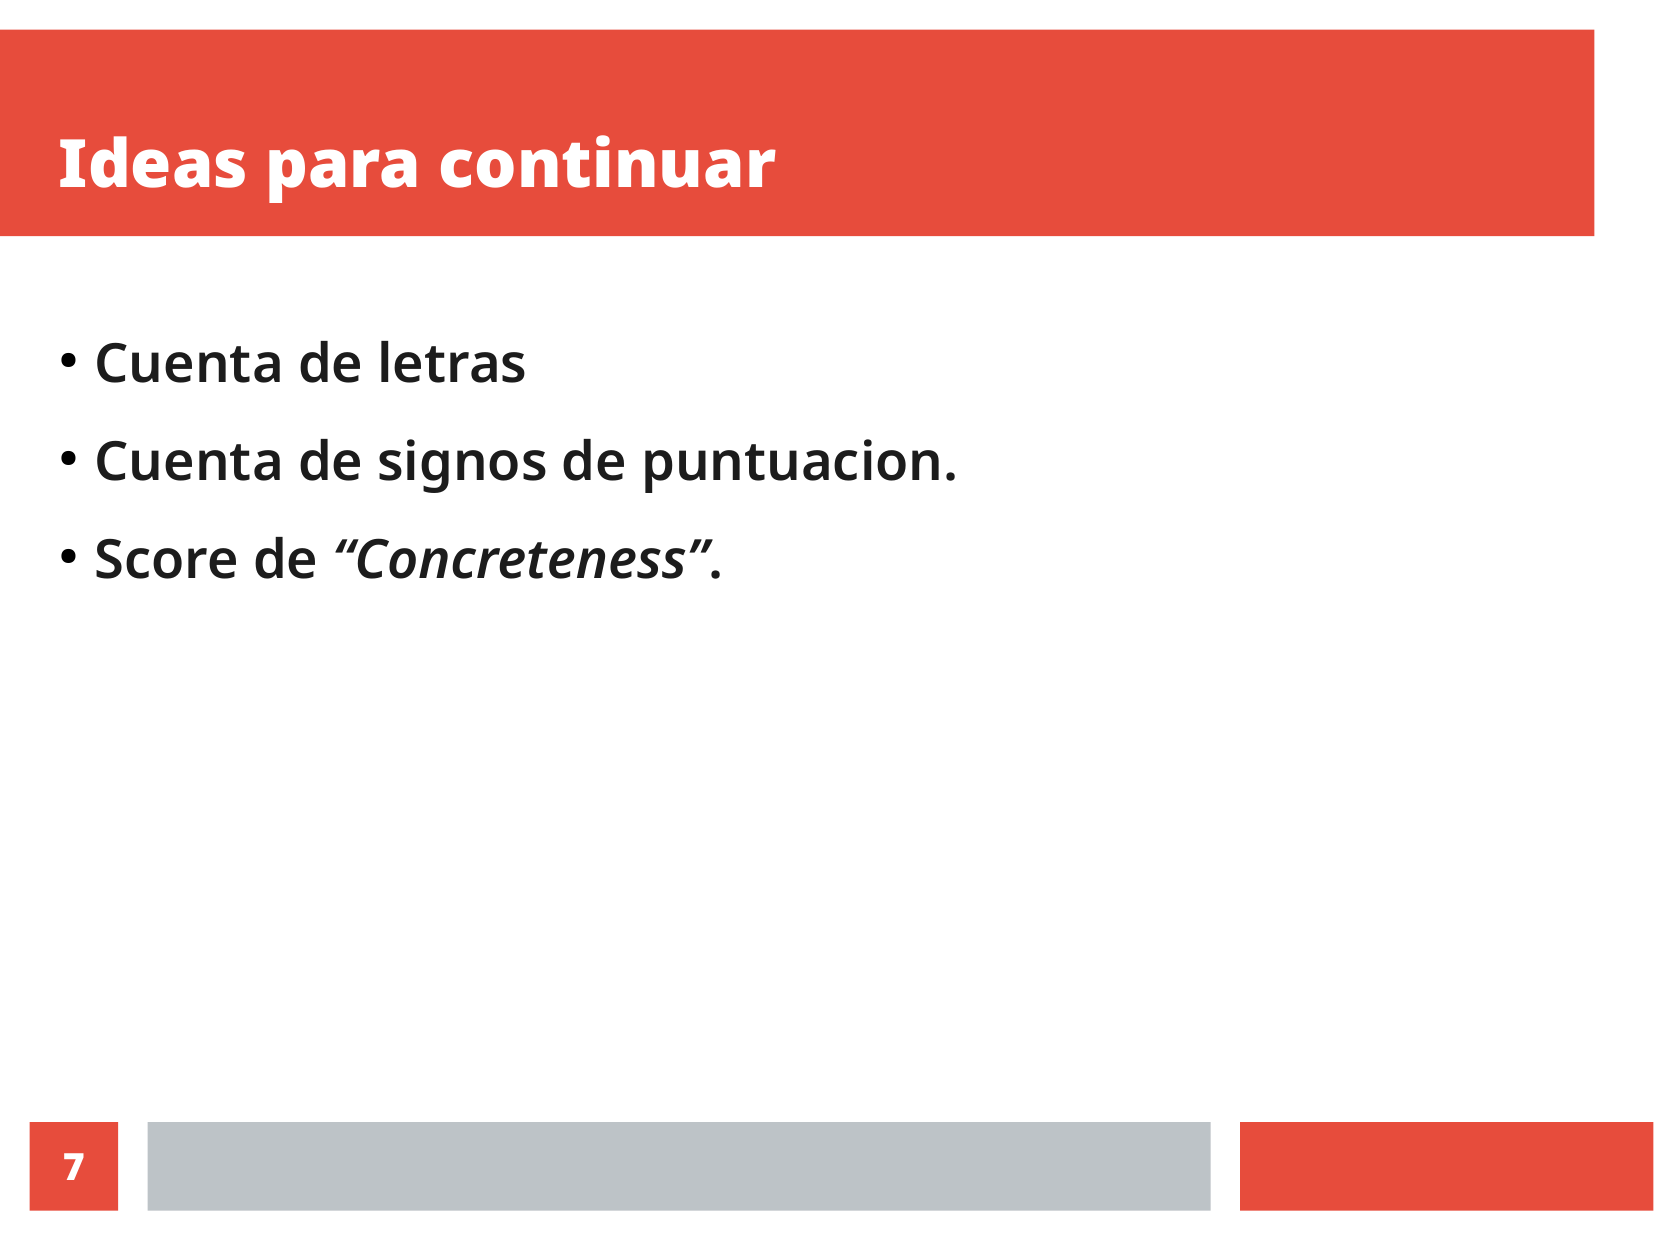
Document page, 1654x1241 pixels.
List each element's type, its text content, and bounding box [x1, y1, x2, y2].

title Ideas para continuar [59, 59, 1595, 207]
list Cuenta de letras Cuenta de signos de puntuacion. Score de “Concreteness”. [59, 324, 1565, 1093]
